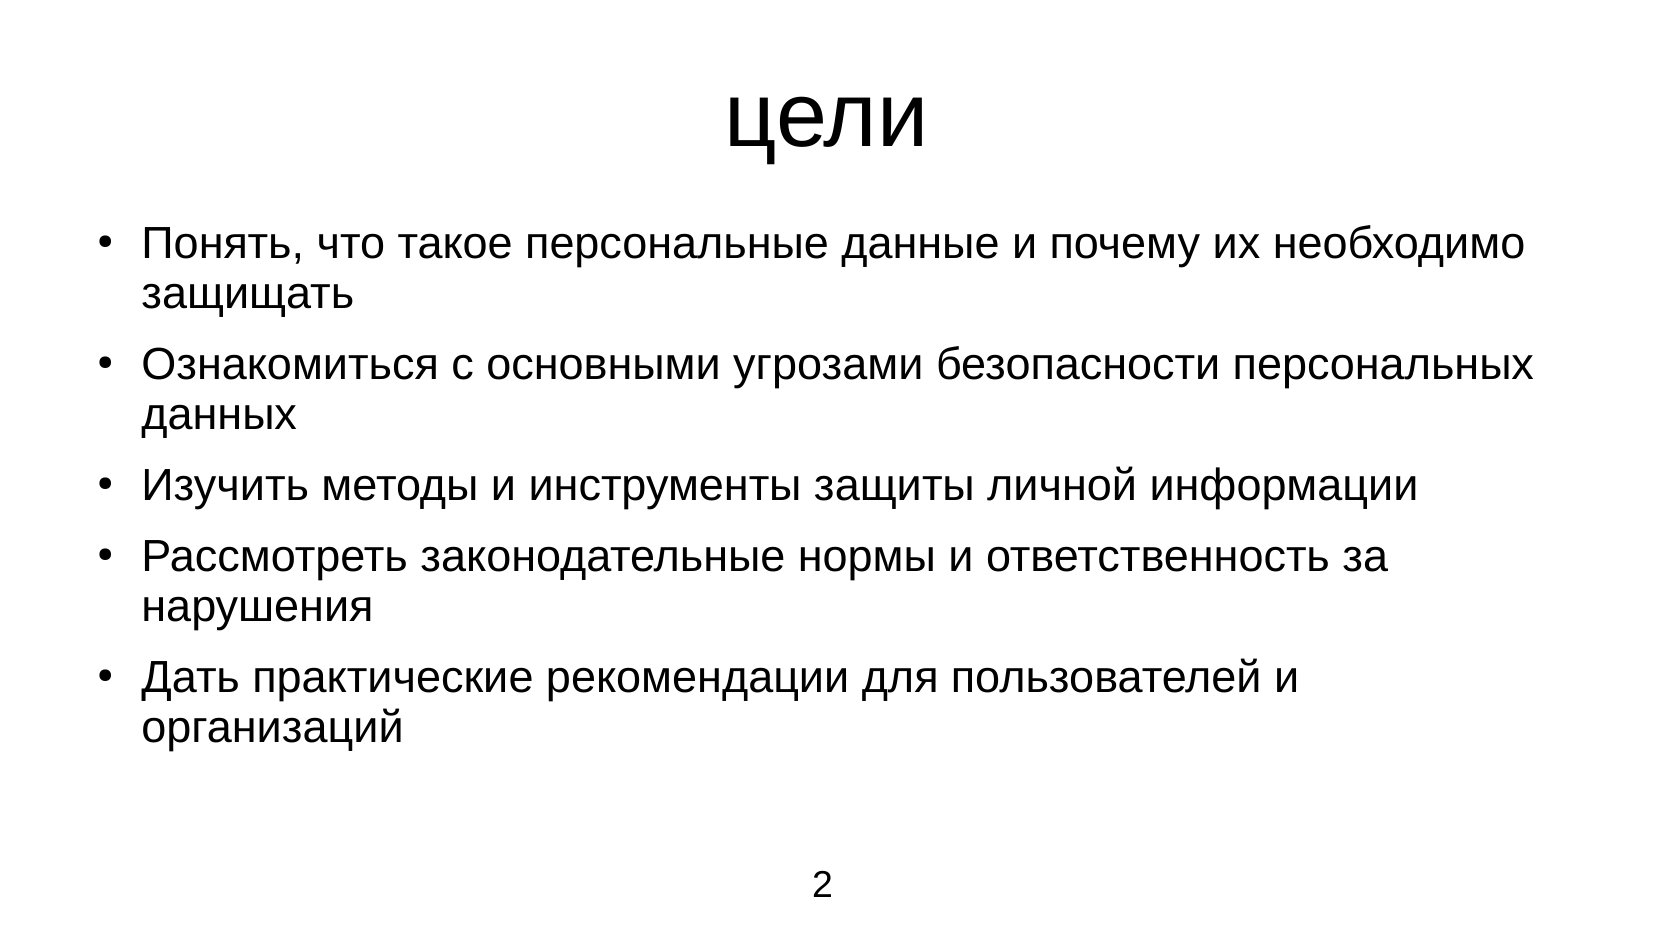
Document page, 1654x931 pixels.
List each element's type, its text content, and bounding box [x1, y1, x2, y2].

title цели [82, 37, 1571, 193]
list Понять, что такое персональные данные и почему их необходимо защищать Ознакомиться с основными угрозами безопасности персональных данных Изучить методы и инструменты защиты личной информации Рассмотреть законодательные нормы и ответственность за нарушения Дать практические рекомендации для пользователей и организаций [82, 217, 1571, 758]
text_box 2 [797, 856, 848, 914]
